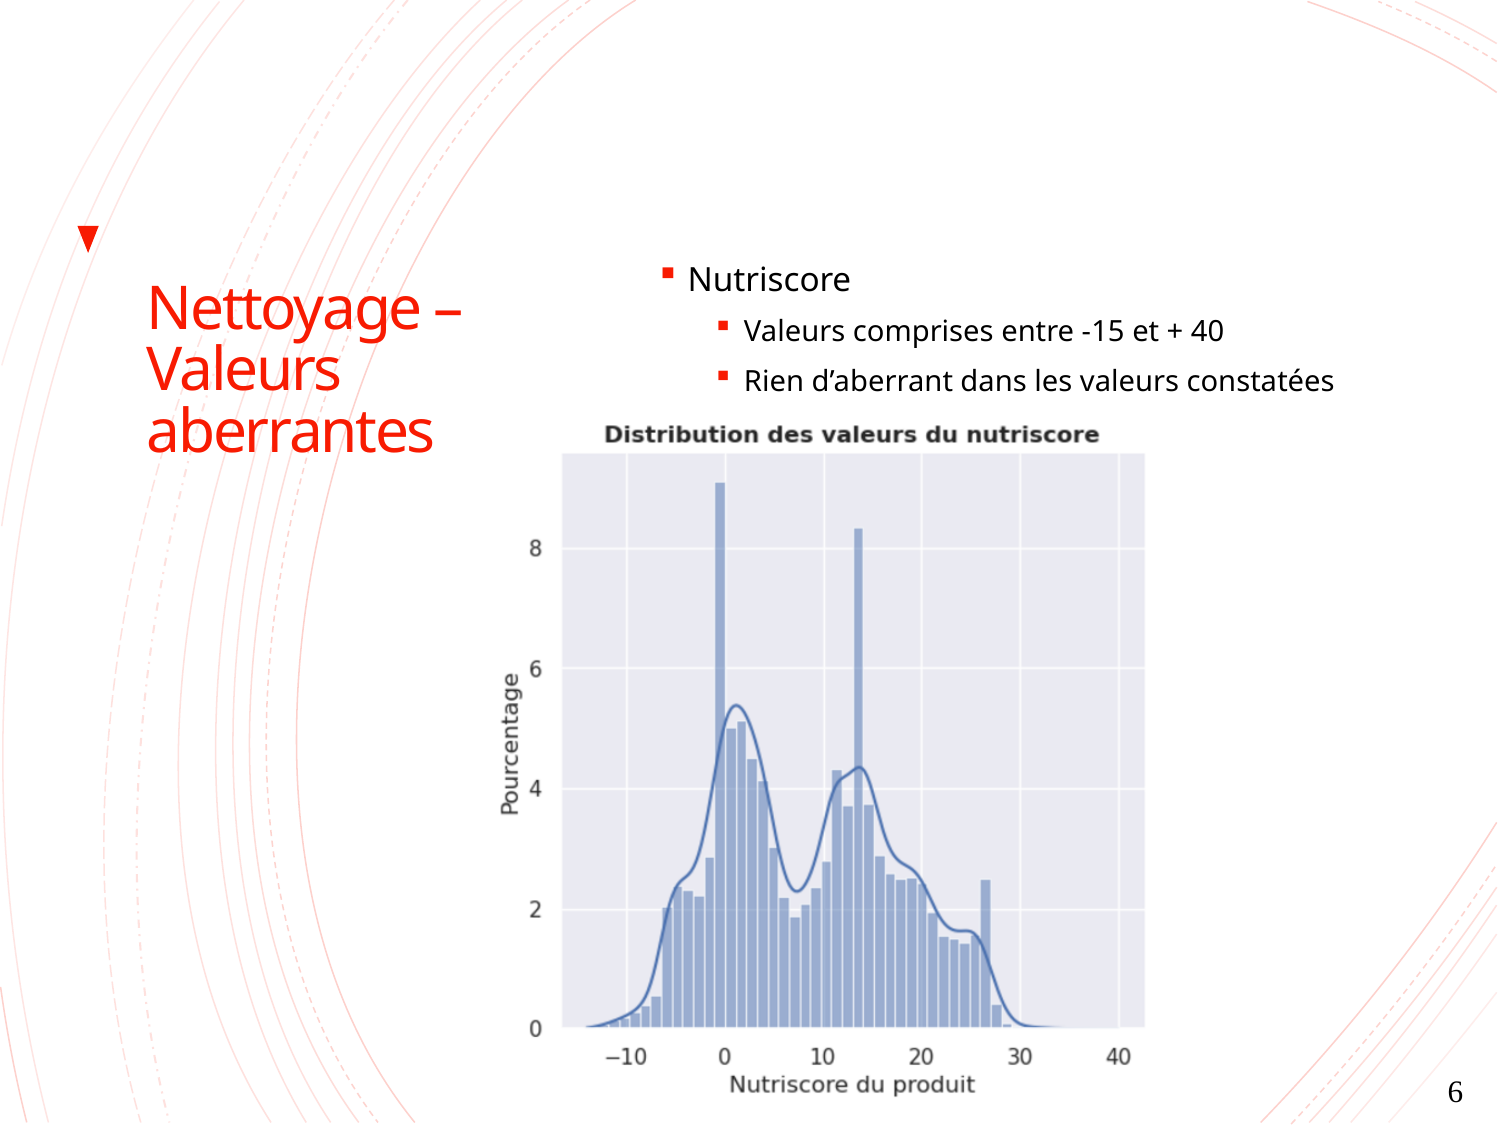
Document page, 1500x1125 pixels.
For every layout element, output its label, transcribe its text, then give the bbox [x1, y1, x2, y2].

list Nutriscore Valeurs comprises entre -15 et + 40 Rien d’aberrant dans les valeurs constatées [644, 242, 1403, 993]
text_box [77, 225, 99, 253]
text_box <numéro> [1432, 1064, 1494, 1120]
title Nettoyage – Valeurs aberrantes [109, 242, 572, 993]
picture [487, 413, 1152, 1106]
